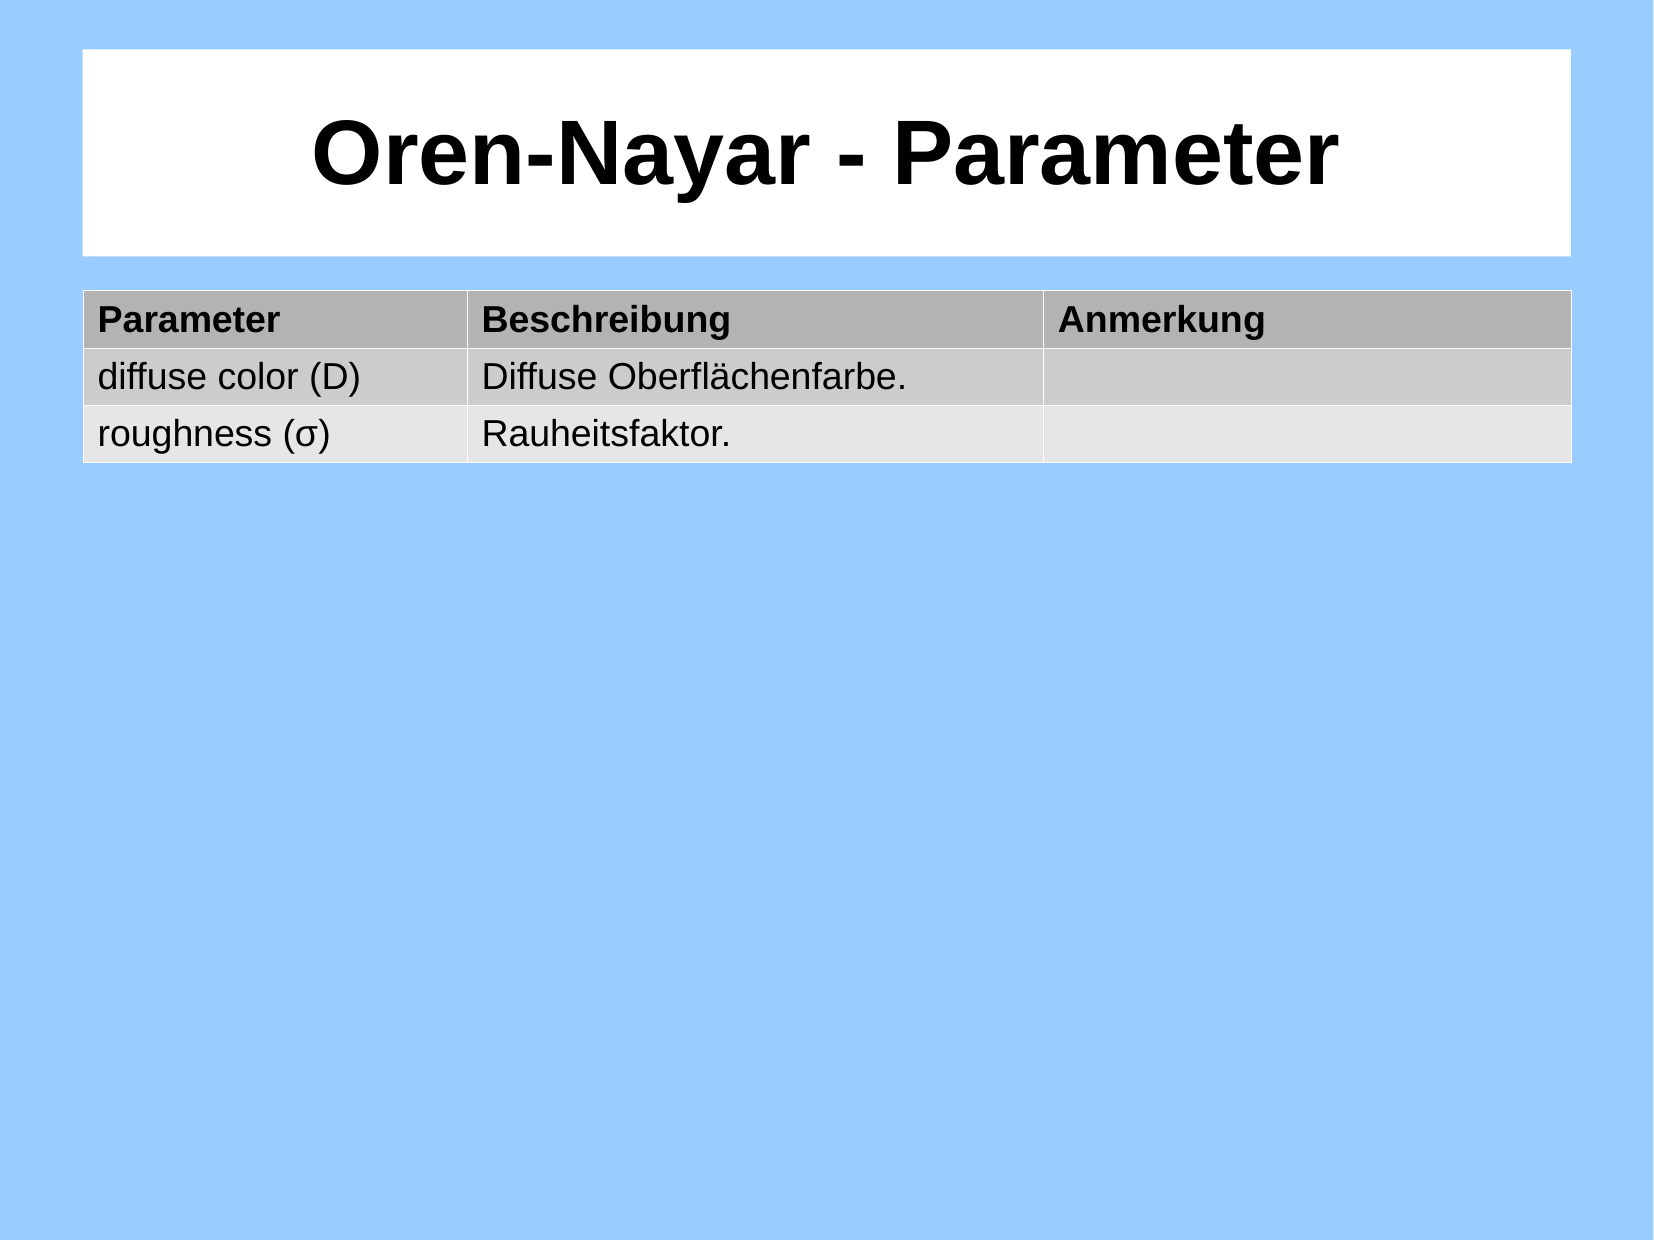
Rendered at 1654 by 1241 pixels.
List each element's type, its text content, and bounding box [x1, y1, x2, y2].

table_cell roughness (σ) [84, 406, 467, 462]
table_header Parameter [84, 291, 467, 348]
title Oren-Nayar - Parameter [82, 49, 1571, 257]
table_header Beschreibung [468, 291, 1043, 348]
table_cell [1044, 406, 1571, 462]
table_cell Diffuse Oberflächenfarbe. [468, 349, 1043, 405]
table_cell diffuse color (D) [84, 349, 467, 405]
table_header Anmerkung [1044, 291, 1571, 348]
table_cell Rauheitsfaktor. [468, 406, 1043, 462]
table_cell [1044, 349, 1571, 405]
